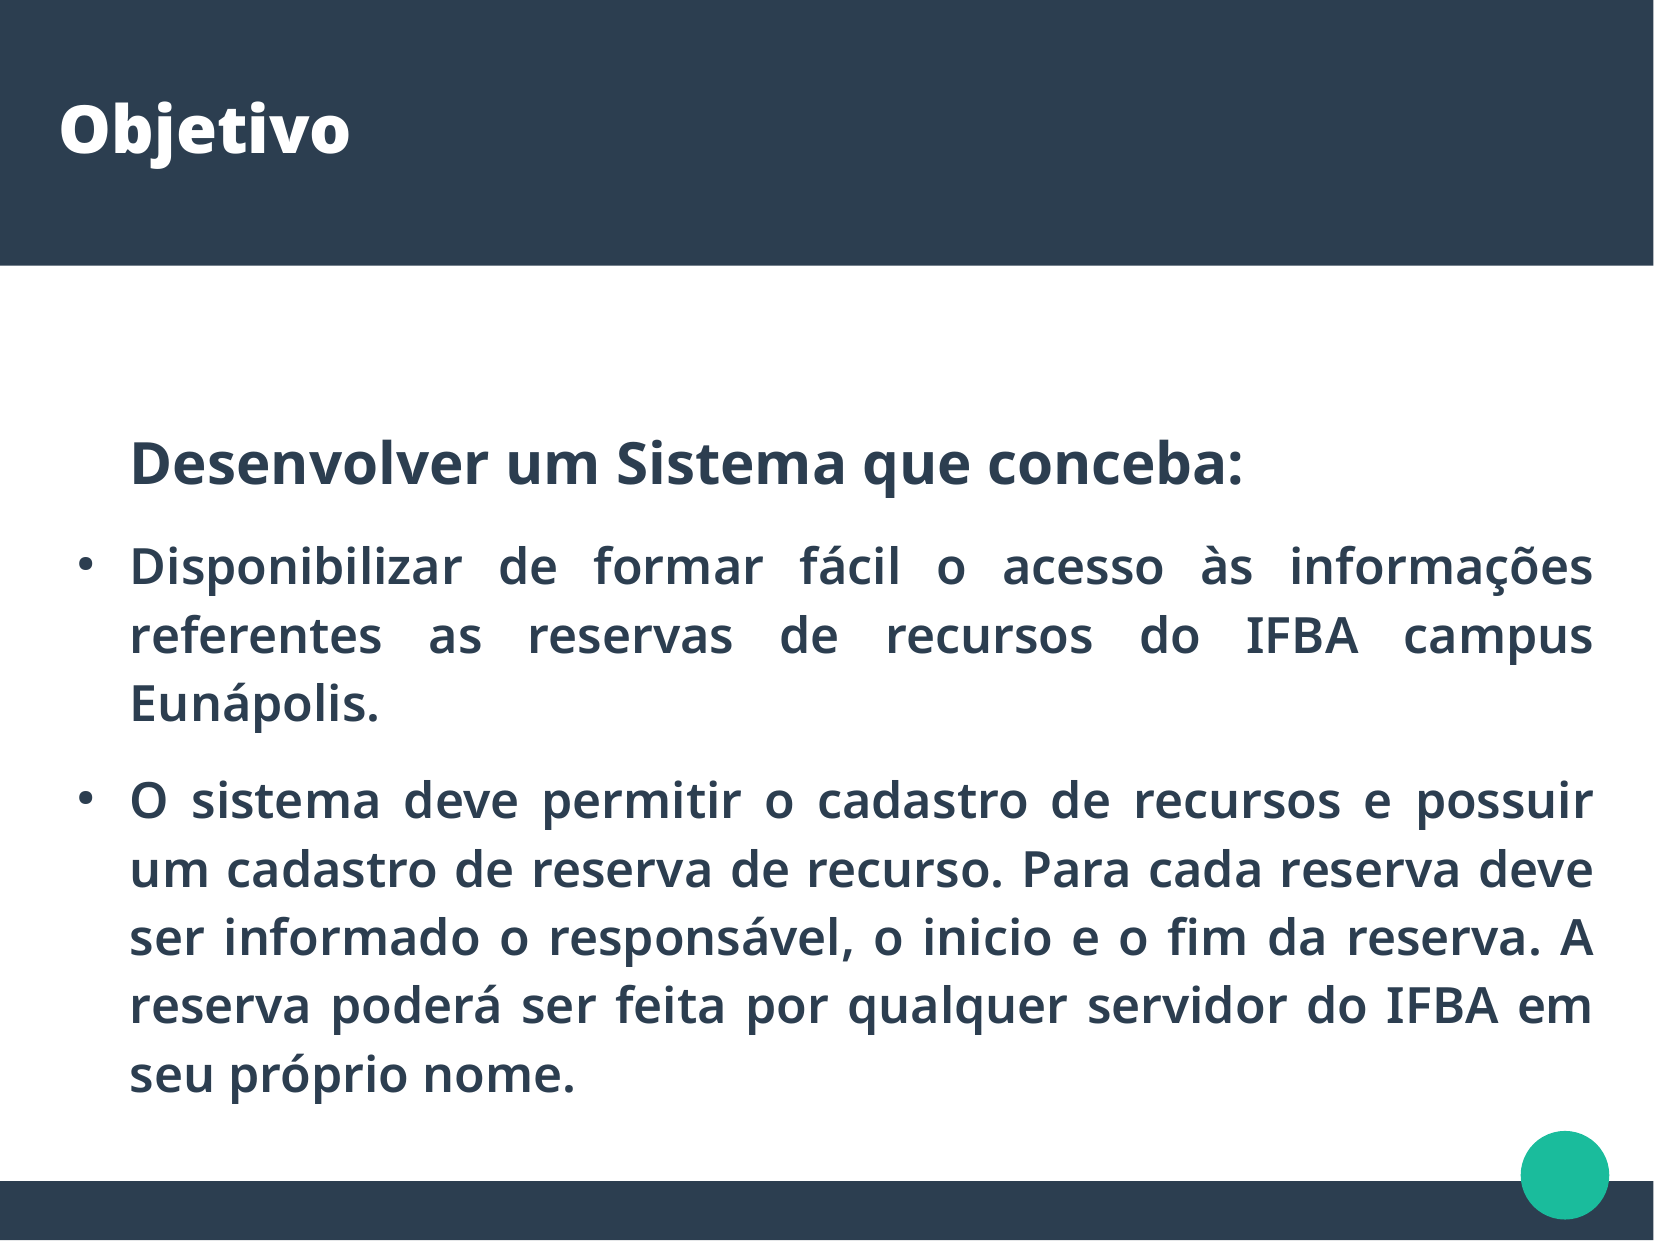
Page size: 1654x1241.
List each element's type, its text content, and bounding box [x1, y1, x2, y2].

title Objetivo [59, 49, 1595, 207]
list Desenvolver um Sistema que conceba: Disponibilizar de formar fácil o acesso às informações referentes as reservas de recursos do IFBA campus Eunápolis. O sistema deve permitir o cadastro de recursos e possuir um cadastro de reserva de recurso. Para cada reserva deve ser informado o responsável, o inicio e o fim da reserva. A reserva poderá ser feita por qualquer servidor do IFBA em seu próprio nome. [59, 324, 1595, 1152]
